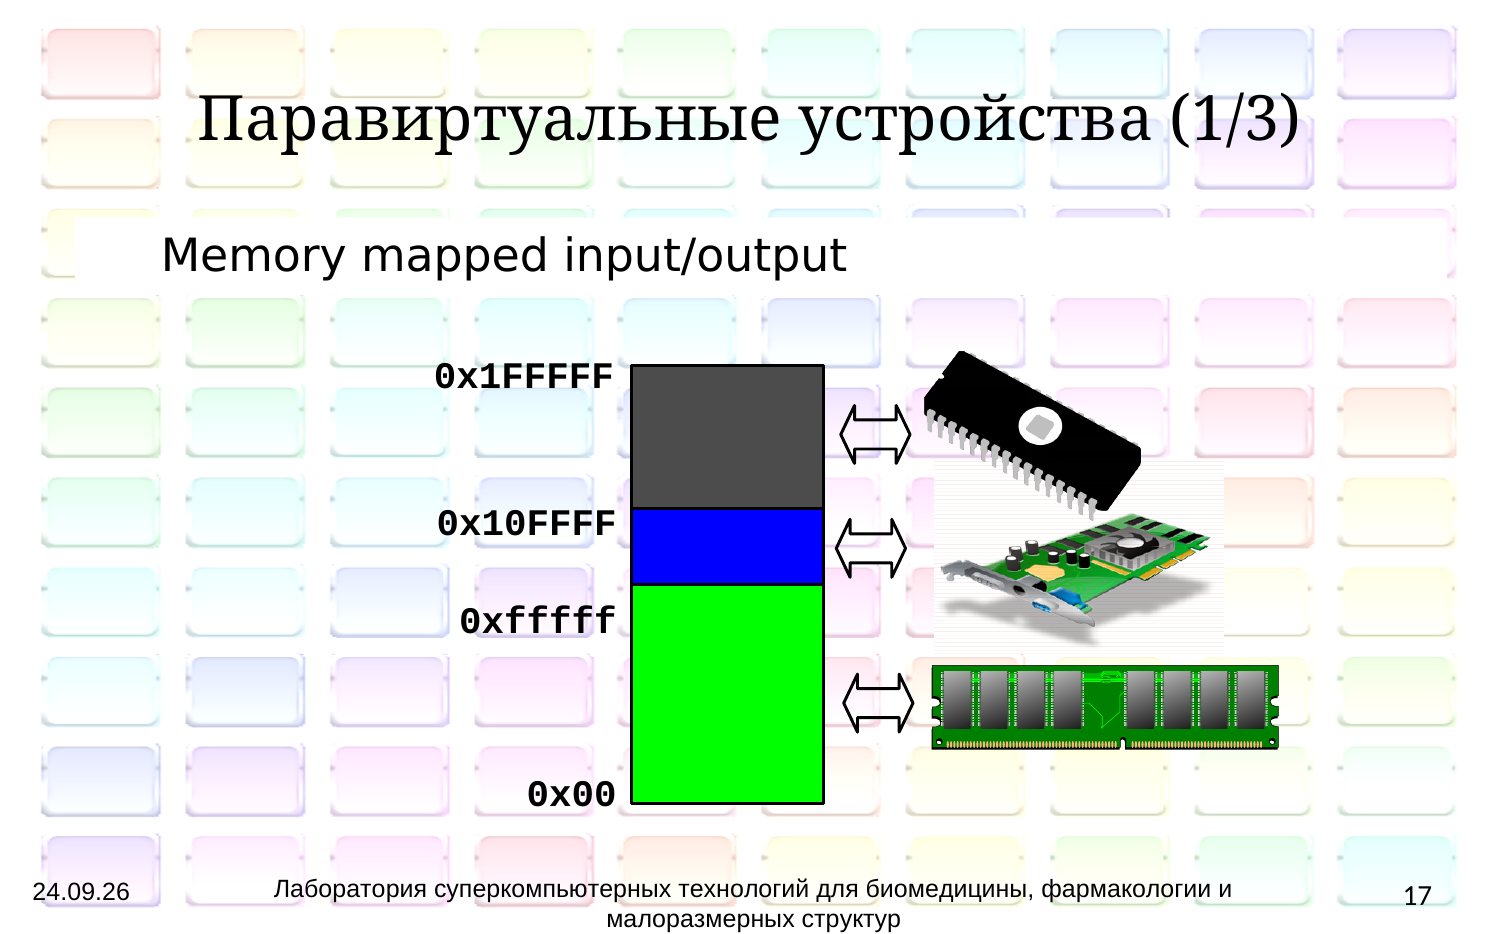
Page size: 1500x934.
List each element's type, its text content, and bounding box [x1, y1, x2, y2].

text_box <номер> [1387, 868, 1473, 918]
text_box Лаборатория суперкомпьютерных технологий для биомедицины, фармакологии и малоразмерных структур [171, 864, 1338, 915]
text_box [631, 365, 824, 804]
text_box 0x1FFFFF [429, 353, 622, 394]
text_box 0x10FFFF [432, 501, 622, 541]
title Паравиртуальные устройства (1/3) [75, 37, 1426, 193]
text_box 11.03.12 [17, 868, 184, 918]
list Memory mapped input/output [75, 217, 1447, 295]
text_box 0x00 [522, 772, 622, 812]
text_box 0xfffff [454, 599, 622, 639]
picture [0, 0, 1500, 934]
